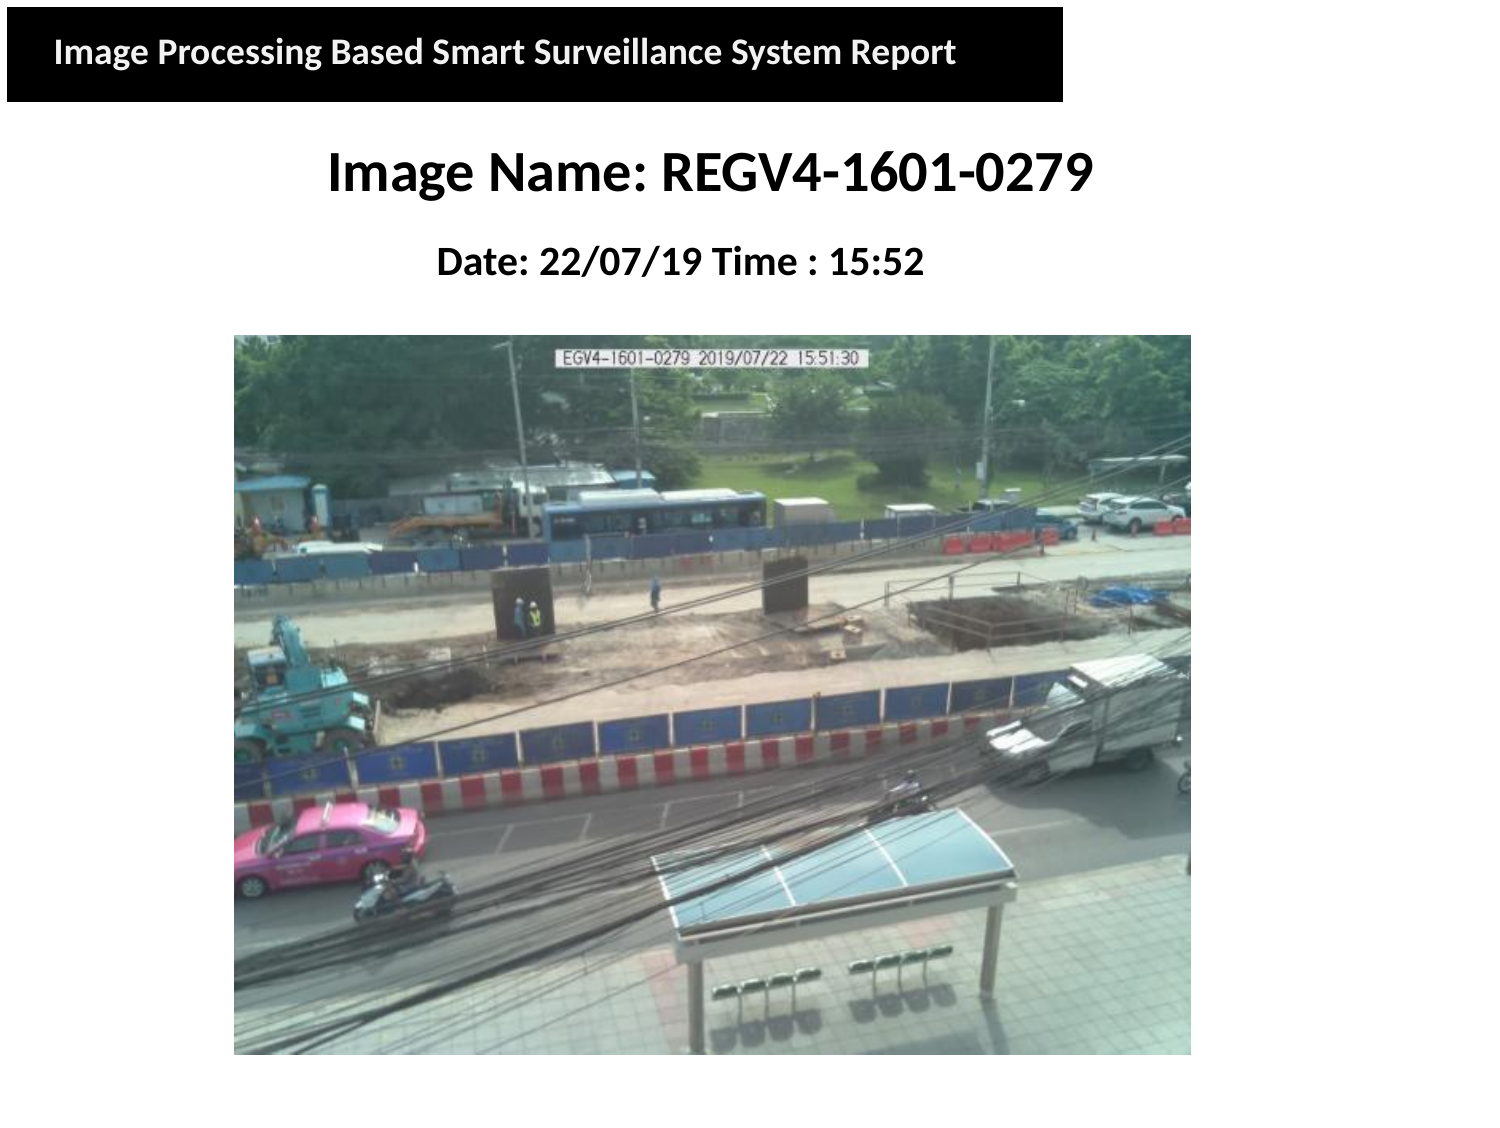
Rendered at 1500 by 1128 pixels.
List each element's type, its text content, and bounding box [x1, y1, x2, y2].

text_box Image Processing Based Smart Surveillance System Report [39, 23, 977, 180]
picture [234, 335, 1191, 1055]
text_box Image Name: REGV4-1601-0279 [312, 140, 1251, 335]
picture [7, 7, 1063, 102]
text_box Date: 22/07/19 Time : 15:52 [421, 234, 1360, 547]
